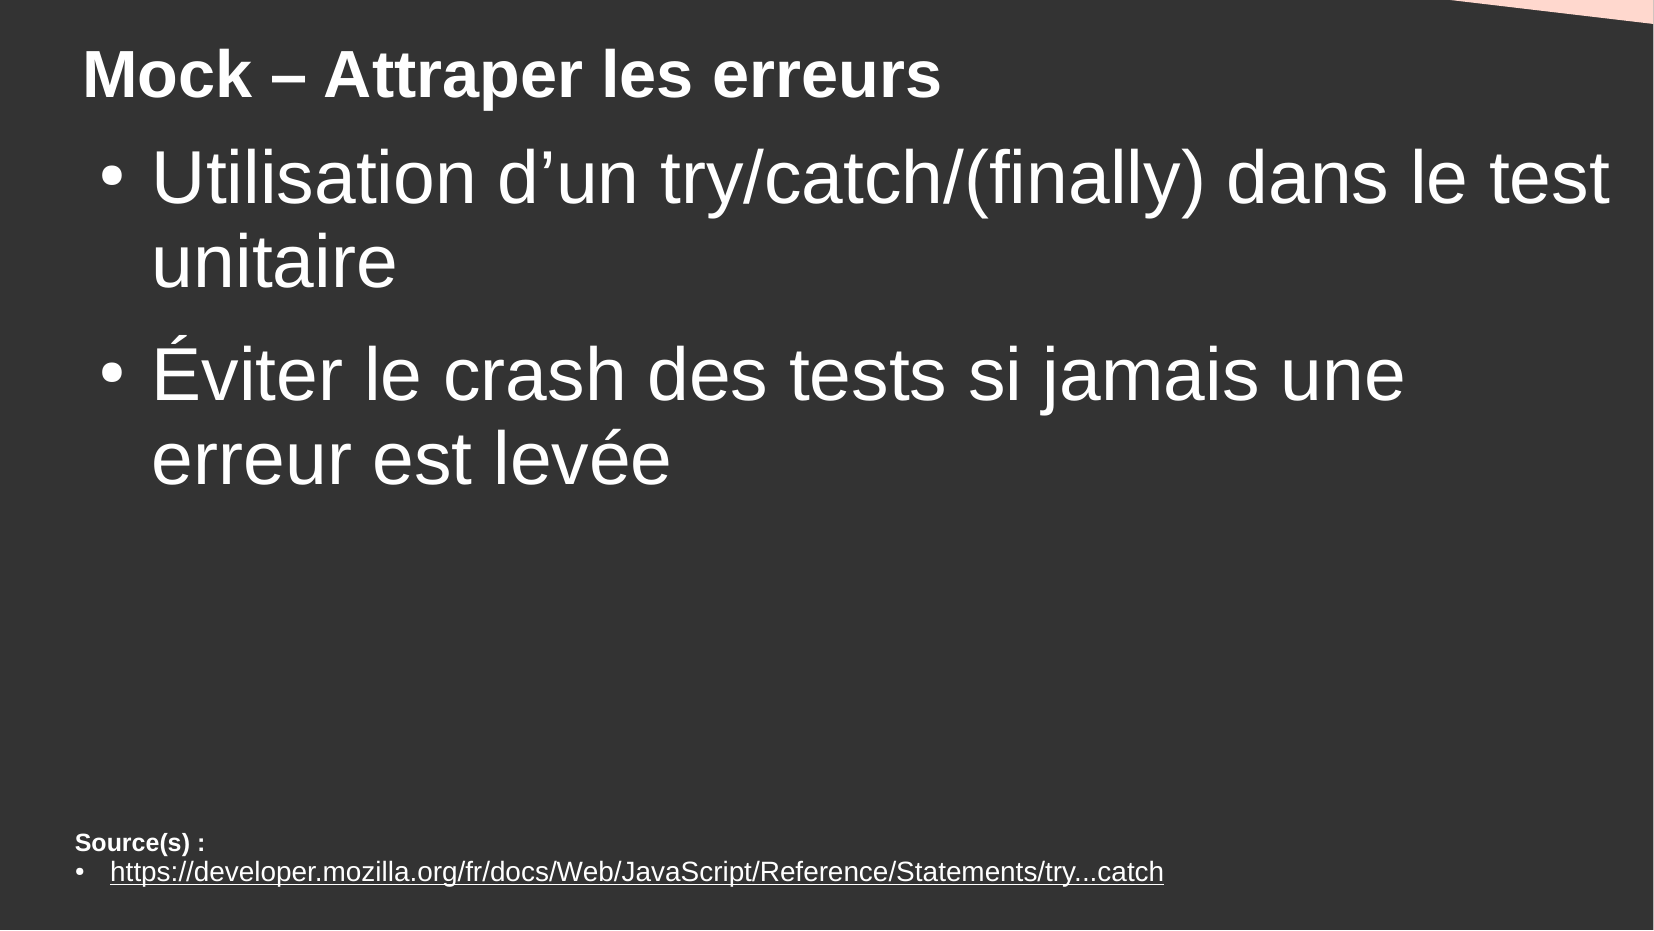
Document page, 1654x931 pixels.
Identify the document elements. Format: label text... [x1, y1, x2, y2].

list Utilisation d’un try/catch/(finally) dans le test unitaire Éviter le crash des tests si jamais une erreur est levée [80, 135, 1620, 745]
text_box [1450, 0, 1654, 25]
title Mock – Attraper les erreurs [82, 37, 1571, 112]
text_box Source(s) : https://developer.mozilla.org/fr/docs/Web/JavaScript/Reference/Statements/try...catch [60, 821, 1546, 906]
